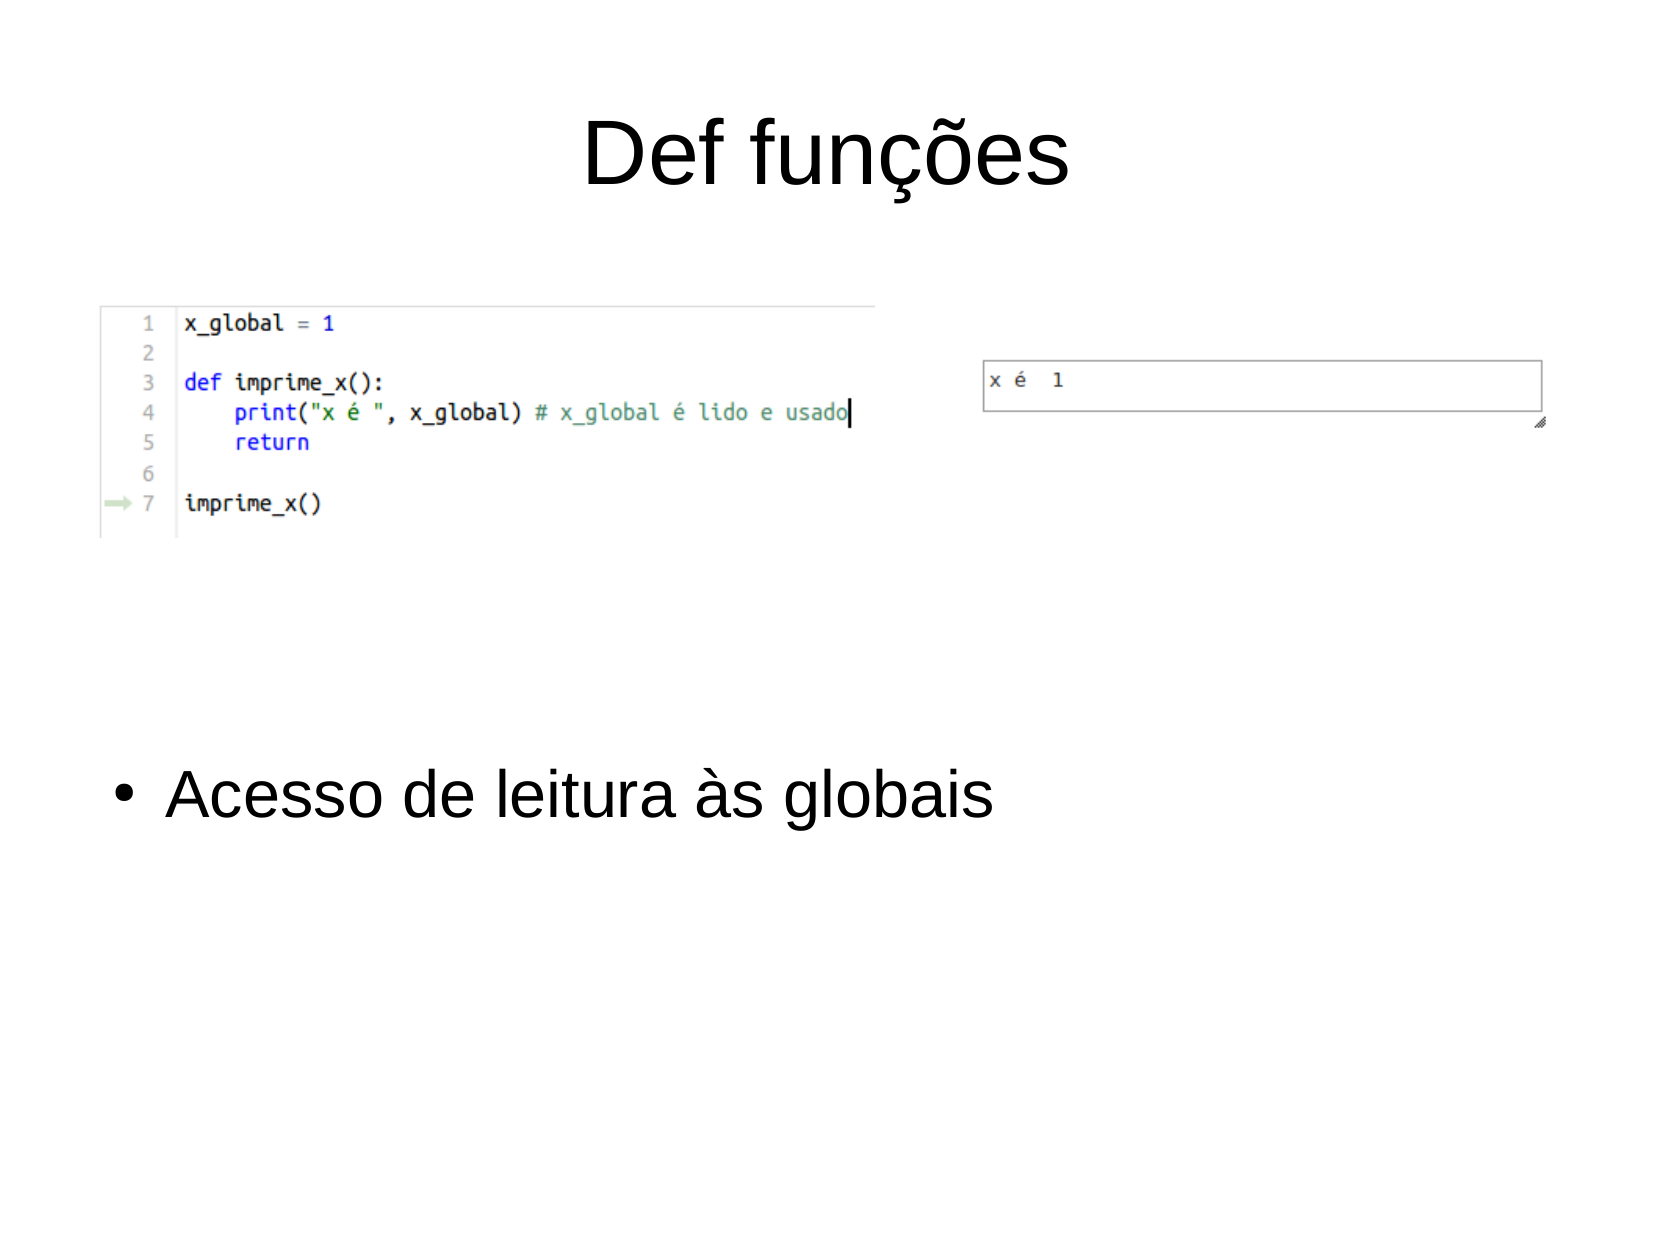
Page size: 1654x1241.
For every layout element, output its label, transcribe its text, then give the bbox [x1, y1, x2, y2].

list Acesso de leitura às globais [94, 757, 1583, 1241]
picture [86, 295, 875, 538]
picture [980, 354, 1571, 439]
title Def funções [82, 49, 1571, 257]
